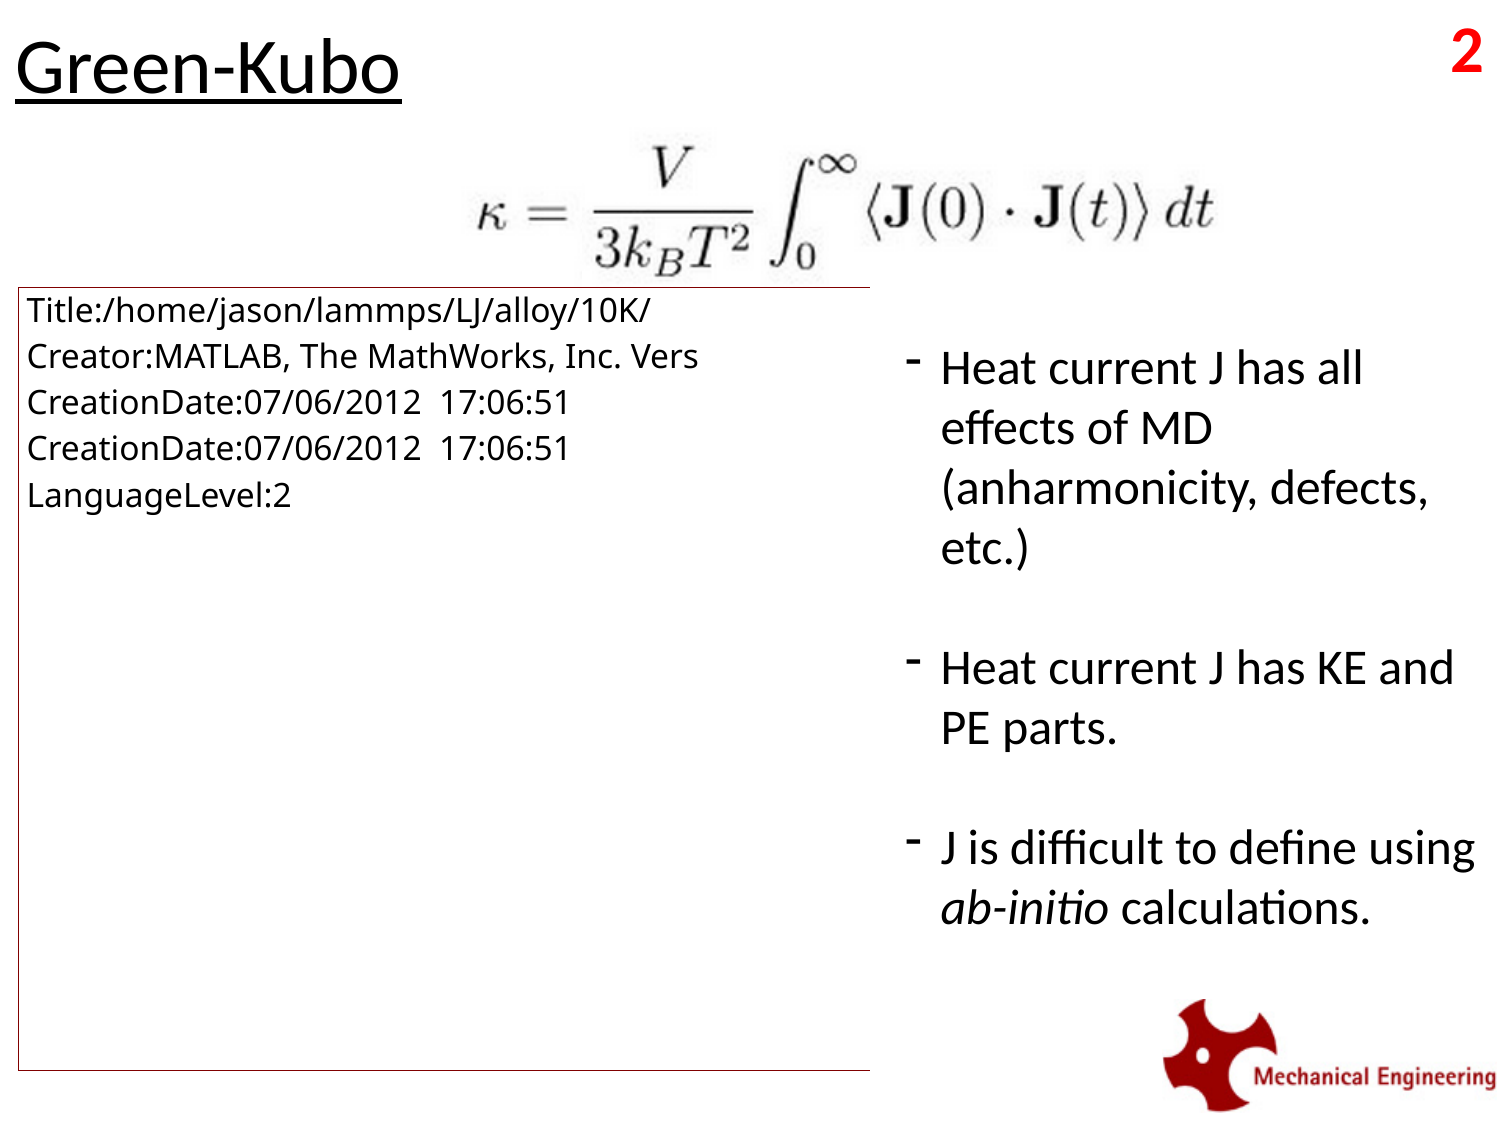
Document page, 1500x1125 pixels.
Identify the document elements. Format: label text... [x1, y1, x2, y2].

picture [15, 104, 1231, 1071]
text_box Heat current J has all effects of MD (anharmonicity, defects, etc.) Heat current J has KE and PE parts. J is difficult to define using ab-initio calculations. [890, 327, 1500, 1063]
title Green-Kubo [0, 0, 1430, 156]
text_box 2 [1436, 0, 1500, 93]
picture [1162, 1063, 1497, 1113]
